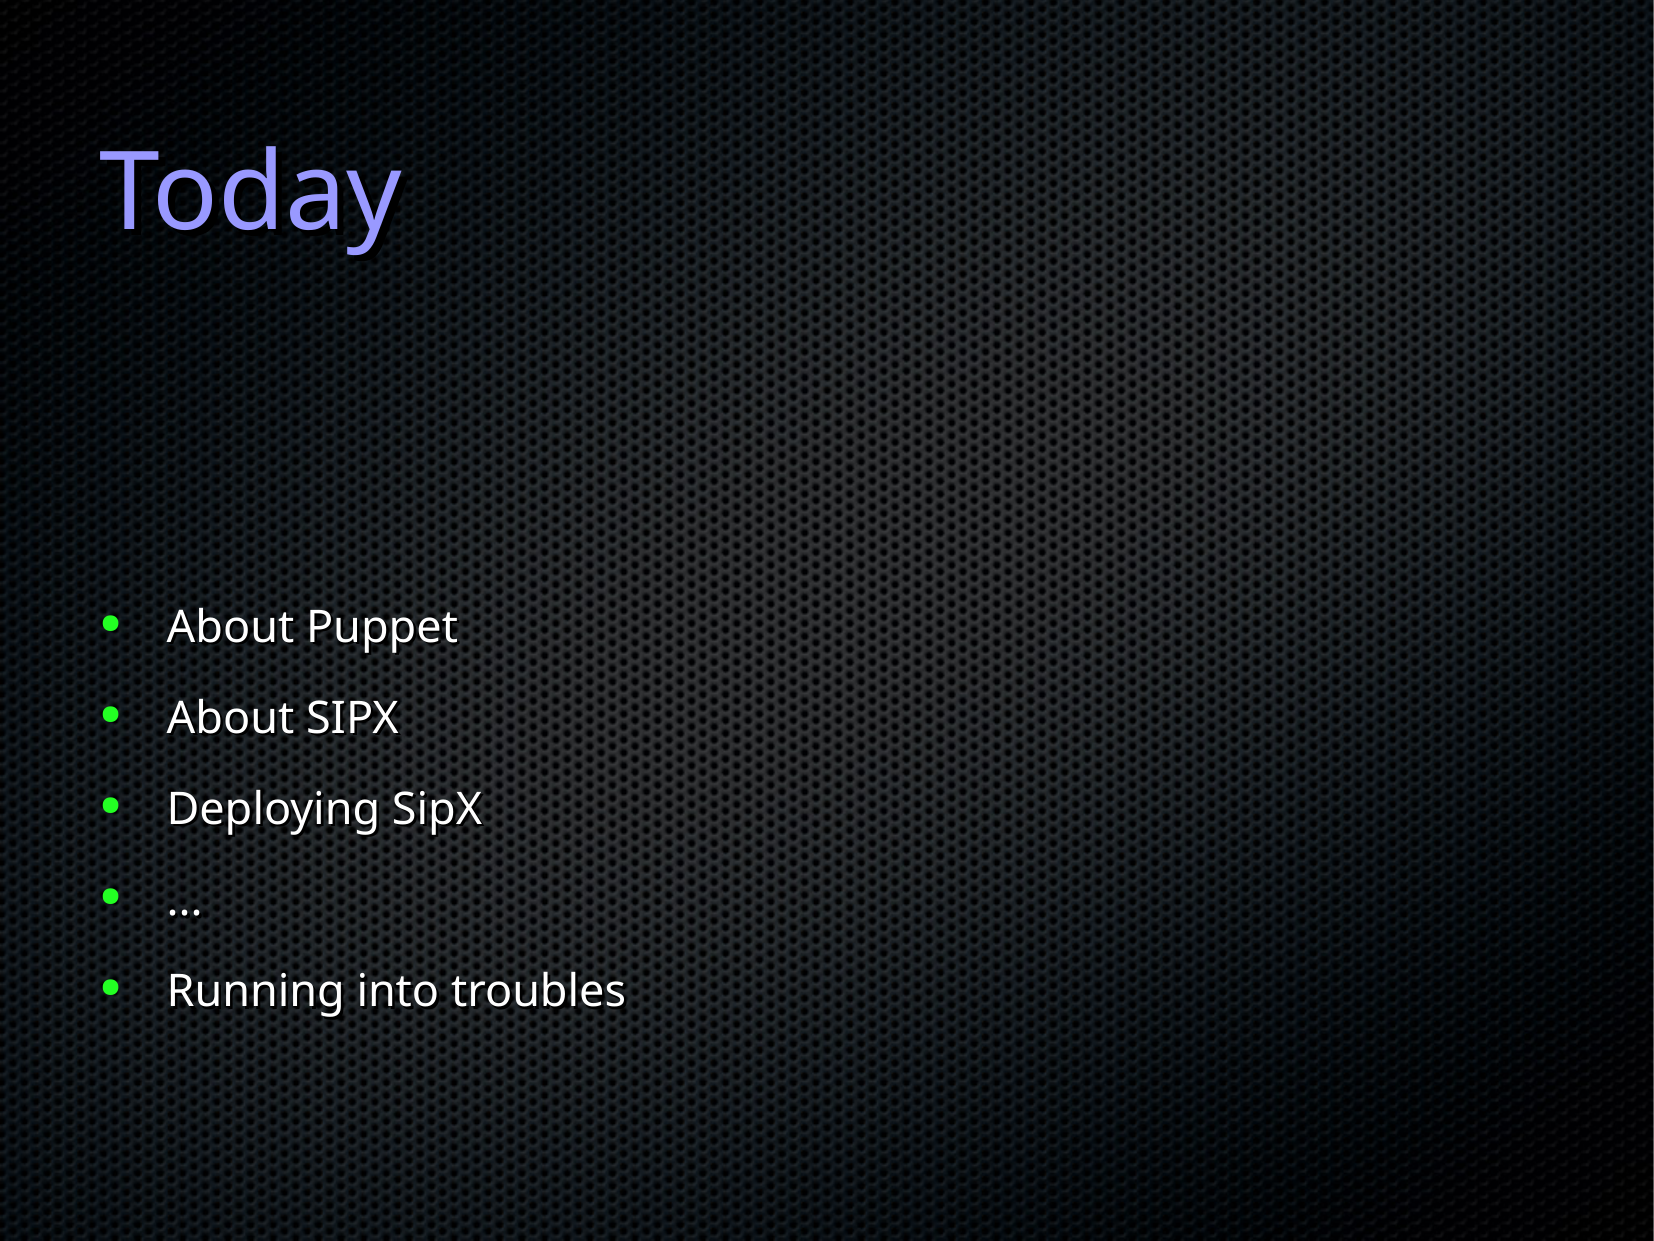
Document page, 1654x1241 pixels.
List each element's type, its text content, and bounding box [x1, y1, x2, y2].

picture [0, 0, 1654, 1241]
title Today [100, 32, 1554, 320]
list About Puppet About SIPX Deploying SipX ... Running into troubles [100, 320, 1554, 1191]
